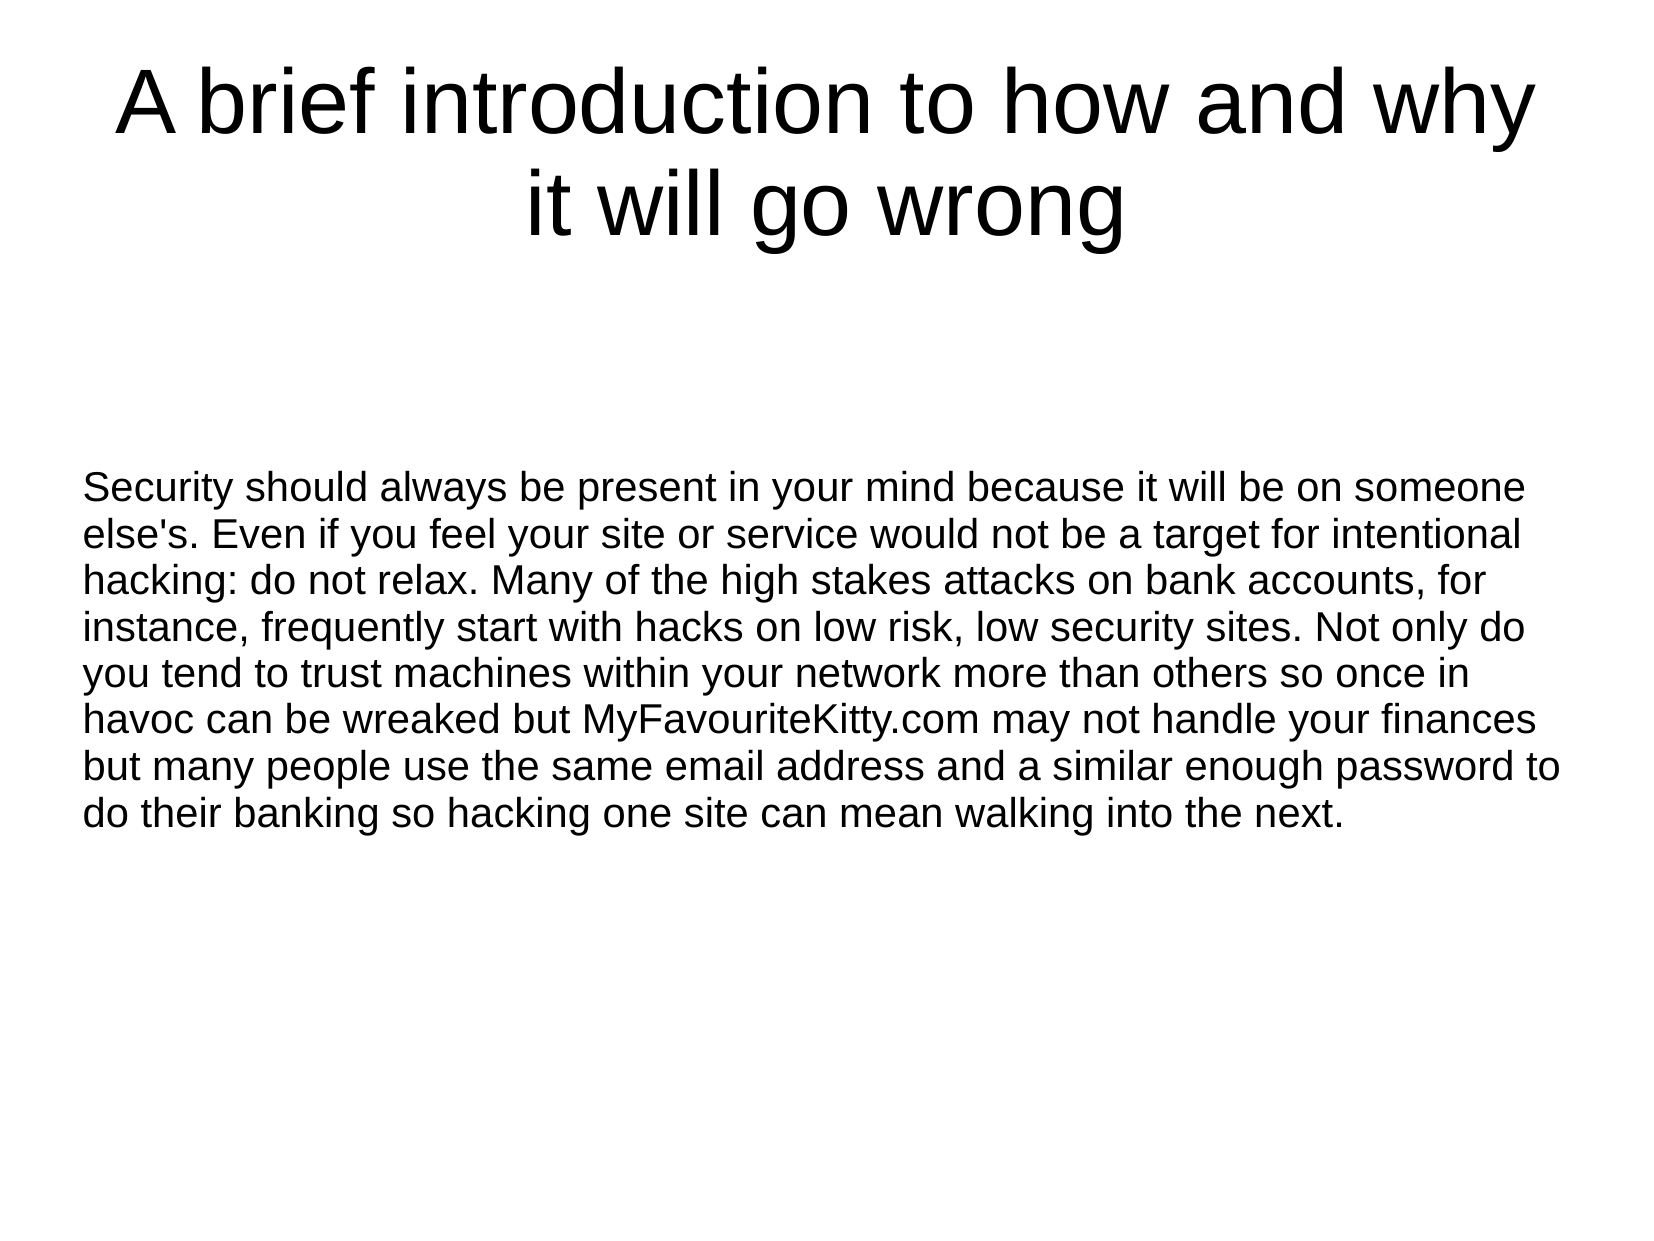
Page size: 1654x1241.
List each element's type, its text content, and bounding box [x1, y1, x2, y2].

subtitle Security should always be present in your mind because it will be on someone else's. Even if you feel your site or service would not be a target for intentional hacking: do not relax. Many of the high stakes attacks on bank accounts, for instance, frequently start with hacks on low risk, low security sites. Not only do you tend to trust machines within your network more than others so once in havoc can be wreaked but MyFavouriteKitty.com may not handle your finances but many people use the same email address and a similar enough password to do their banking so hacking one site can mean walking into the next. [82, 290, 1571, 1010]
title A brief introduction to how and why it will go wrong [82, 49, 1571, 257]
